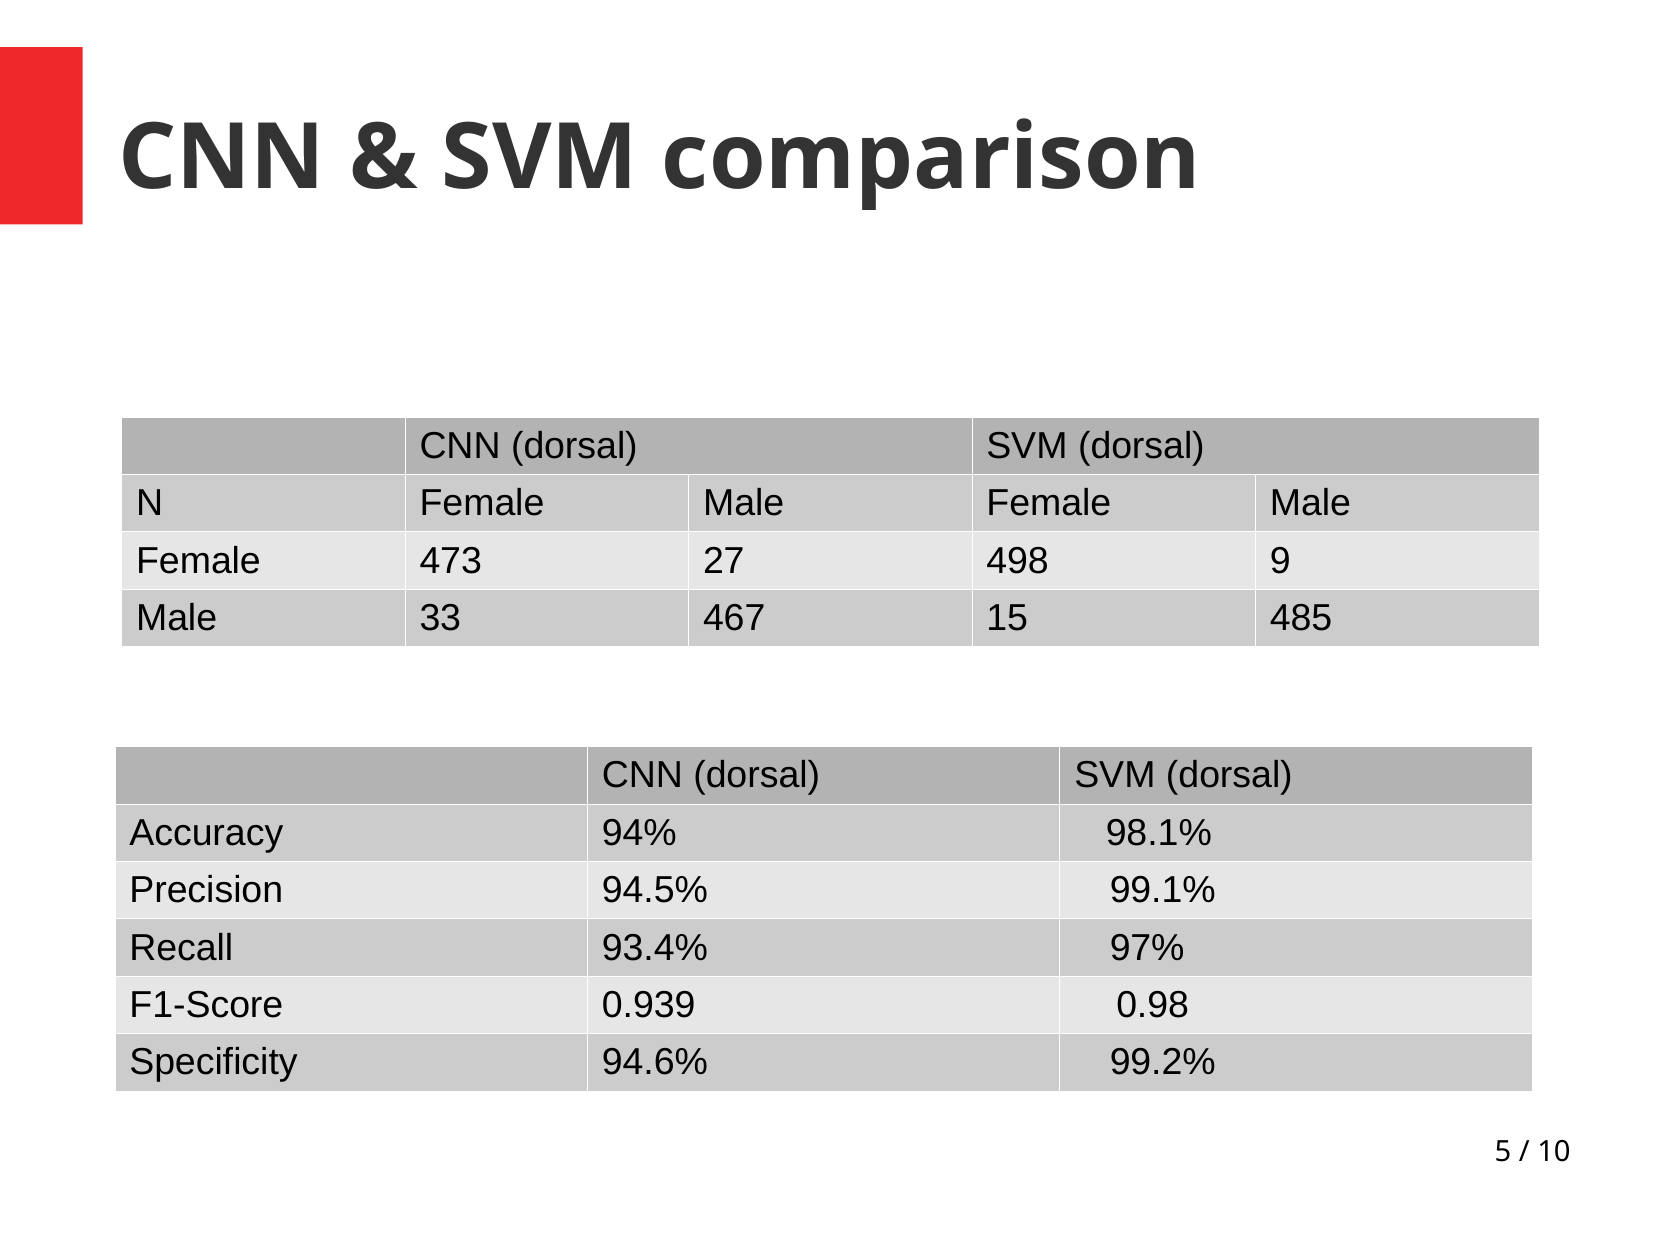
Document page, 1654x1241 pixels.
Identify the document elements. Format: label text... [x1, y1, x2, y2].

table_header [116, 747, 587, 804]
table_cell 0.939 [588, 977, 1059, 1033]
table_cell 473 [406, 532, 688, 589]
table_header [122, 418, 405, 474]
table_cell Recall [116, 919, 587, 976]
table_header CNN (dorsal) [406, 418, 972, 474]
title CNN & SVM comparison [118, 49, 1571, 257]
table_cell 15 [973, 590, 1255, 646]
table_header SVM (dorsal) [1060, 747, 1532, 804]
table_cell Male [1256, 475, 1539, 531]
table_cell Male [689, 475, 972, 531]
table_cell N [122, 475, 405, 531]
table_cell 99.1% [1060, 862, 1532, 918]
table_cell F1-Score [116, 977, 587, 1033]
table_cell Specificity [116, 1034, 587, 1091]
table_cell 9 [1256, 532, 1539, 589]
table_cell 99.2% [1060, 1034, 1532, 1091]
table_cell 27 [689, 532, 972, 589]
table_cell Female [406, 475, 688, 531]
table_header SVM (dorsal) [973, 418, 1539, 474]
table_cell 97% [1060, 919, 1532, 976]
table_cell Female [973, 475, 1255, 531]
table_header CNN (dorsal) [588, 747, 1059, 804]
table_cell Accuracy [116, 805, 587, 861]
table_cell 98.1% [1060, 805, 1532, 861]
table_cell 498 [973, 532, 1255, 589]
table_cell 94.6% [588, 1034, 1059, 1091]
table_cell 485 [1256, 590, 1539, 646]
table_cell Male [122, 590, 405, 646]
table_cell 33 [406, 590, 688, 646]
table_cell Female [122, 532, 405, 589]
table_cell 0.98 [1060, 977, 1532, 1033]
table_cell 467 [689, 590, 972, 646]
table_cell 93.4% [588, 919, 1059, 976]
table_cell Precision [116, 862, 587, 918]
table_cell 94.5% [588, 862, 1059, 918]
table_cell 94% [588, 805, 1059, 861]
